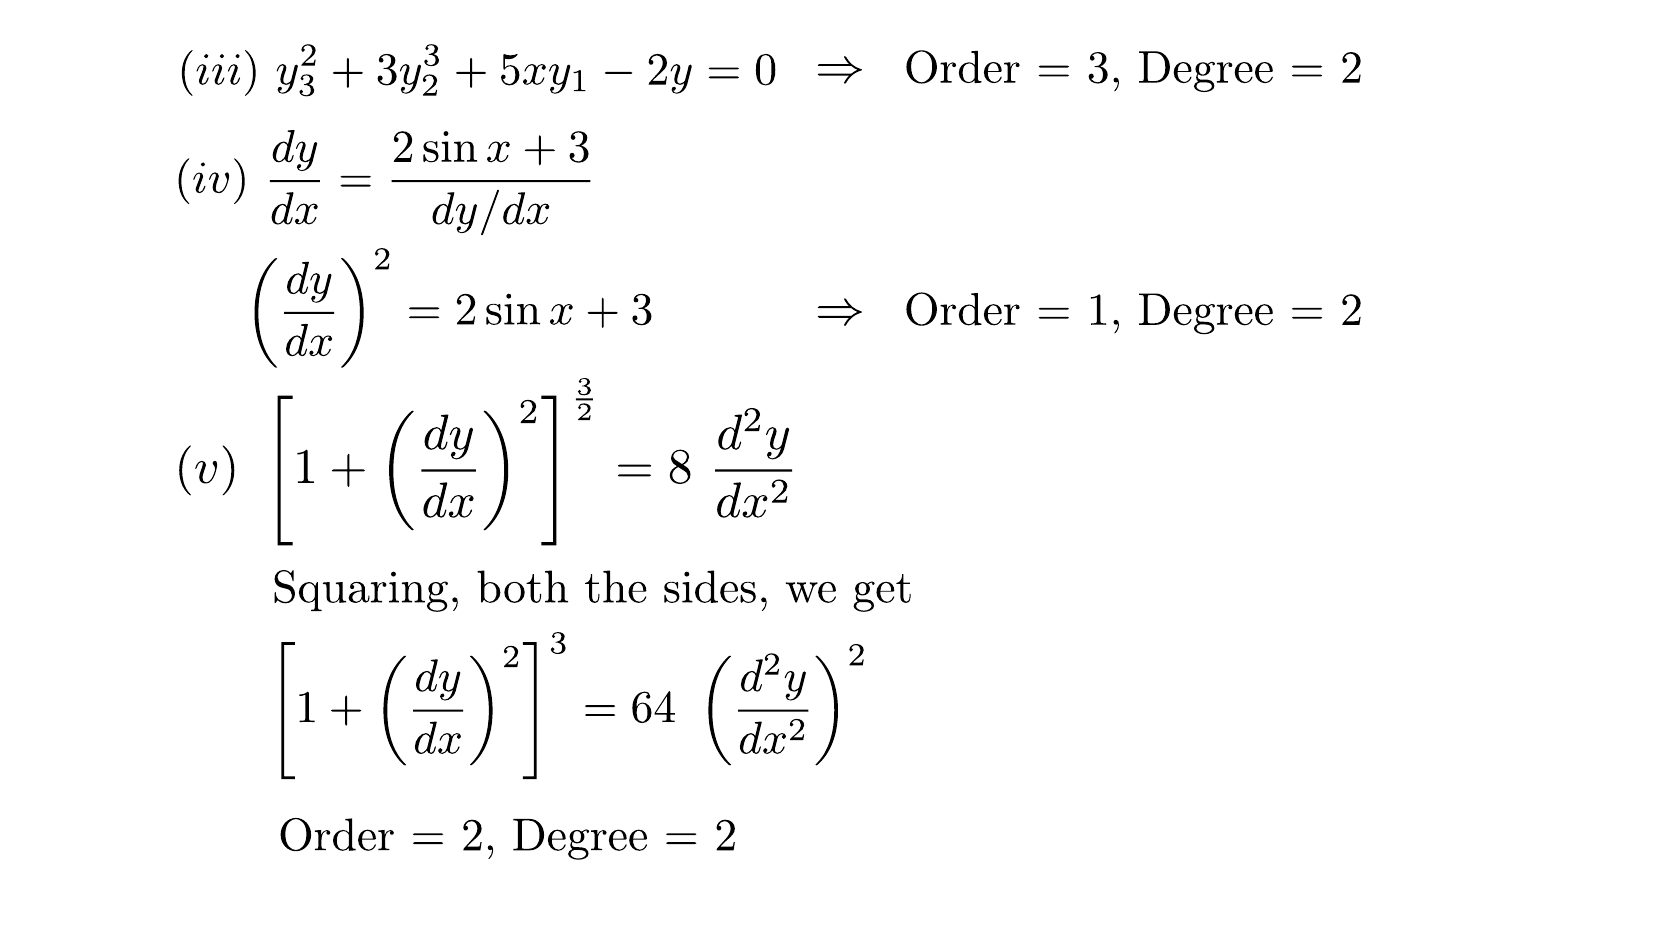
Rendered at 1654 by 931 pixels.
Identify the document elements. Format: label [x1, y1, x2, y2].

text_box [247, 248, 652, 368]
text_box [906, 292, 1361, 335]
text_box [274, 570, 911, 612]
text_box [179, 44, 776, 97]
text_box [176, 129, 591, 236]
text_box [176, 378, 793, 546]
title [47, 37, 1607, 886]
text_box [280, 817, 735, 860]
text_box [906, 50, 1361, 93]
text_box [271, 632, 864, 780]
text_box [817, 298, 863, 326]
text_box [817, 56, 863, 84]
